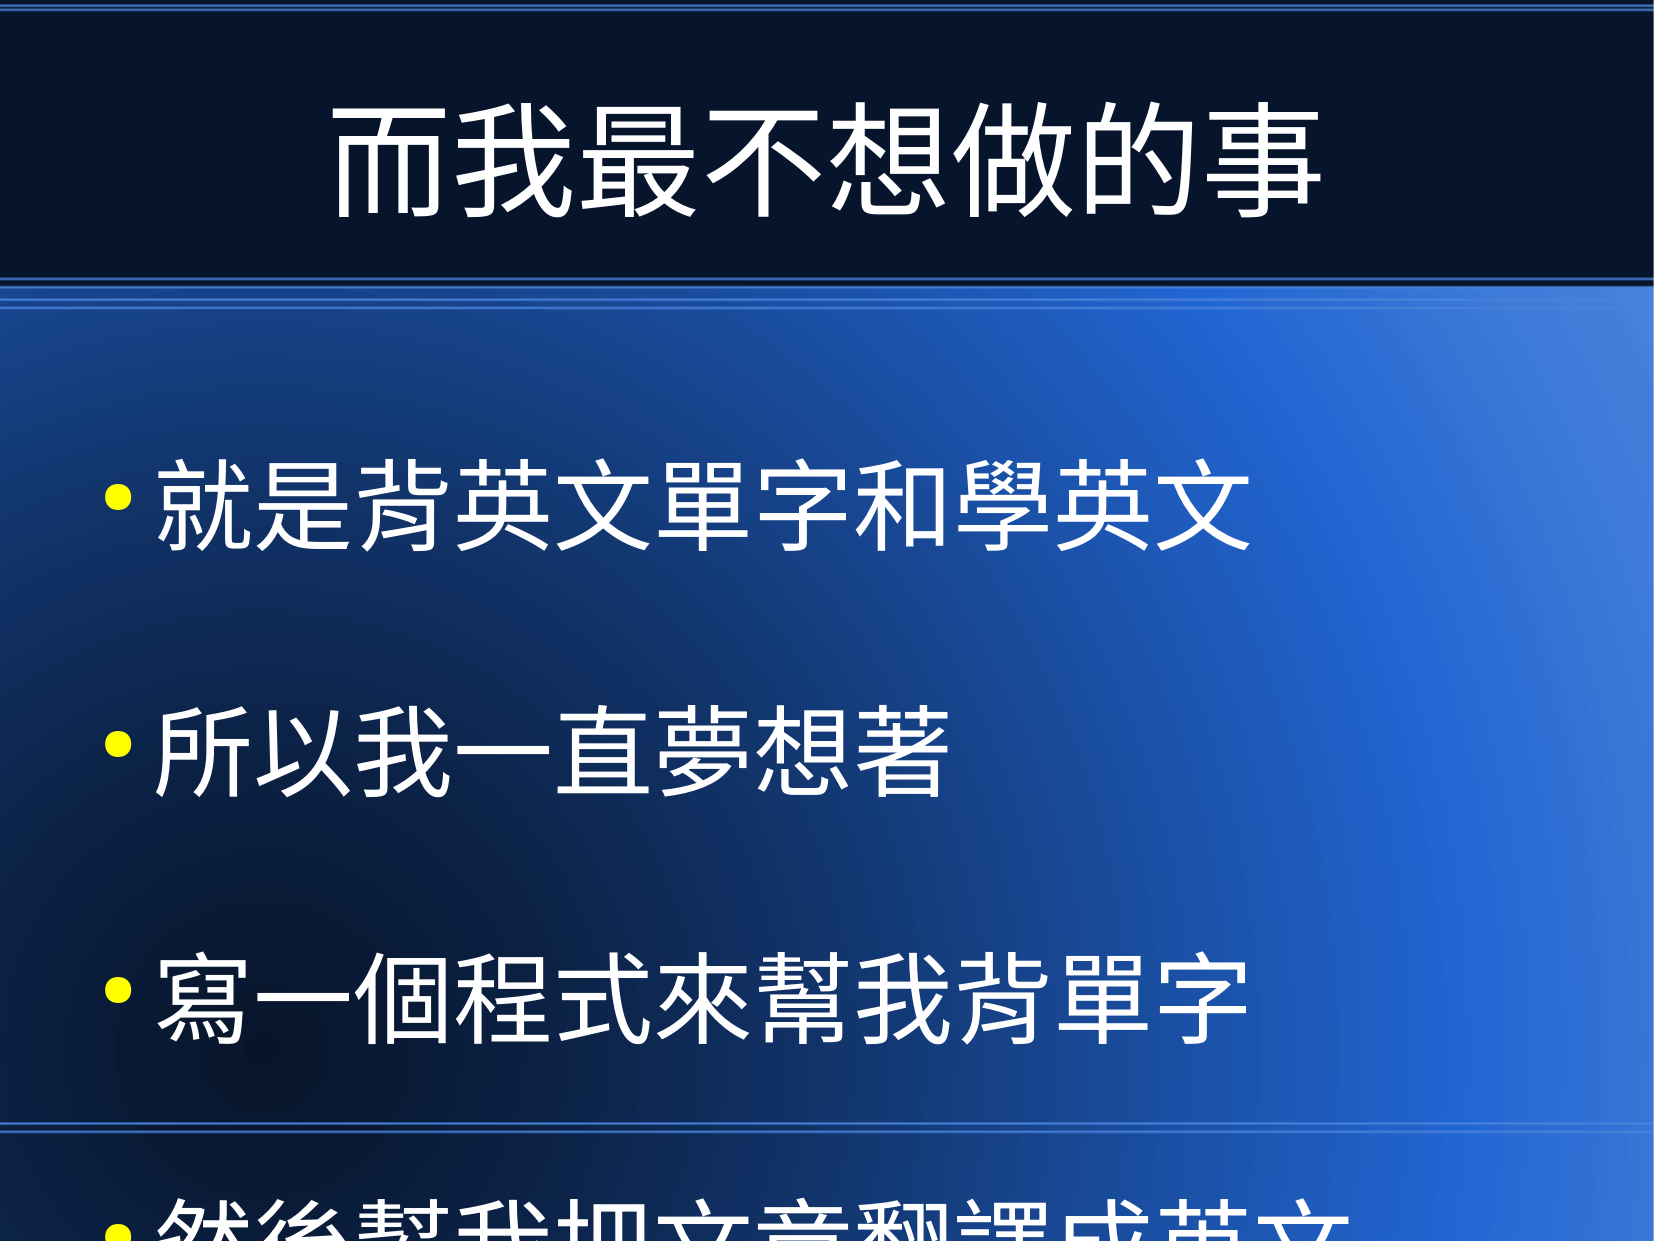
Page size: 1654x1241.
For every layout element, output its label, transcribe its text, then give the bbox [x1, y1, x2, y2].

list 就是背英文單字和學英文 所以我一直夢想著 寫一個程式來幫我背單字 然後幫我把文章翻譯成英文 [82, 355, 1571, 1241]
picture [0, 0, 1654, 1241]
title 而我最不想做的事 [82, 49, 1571, 257]
